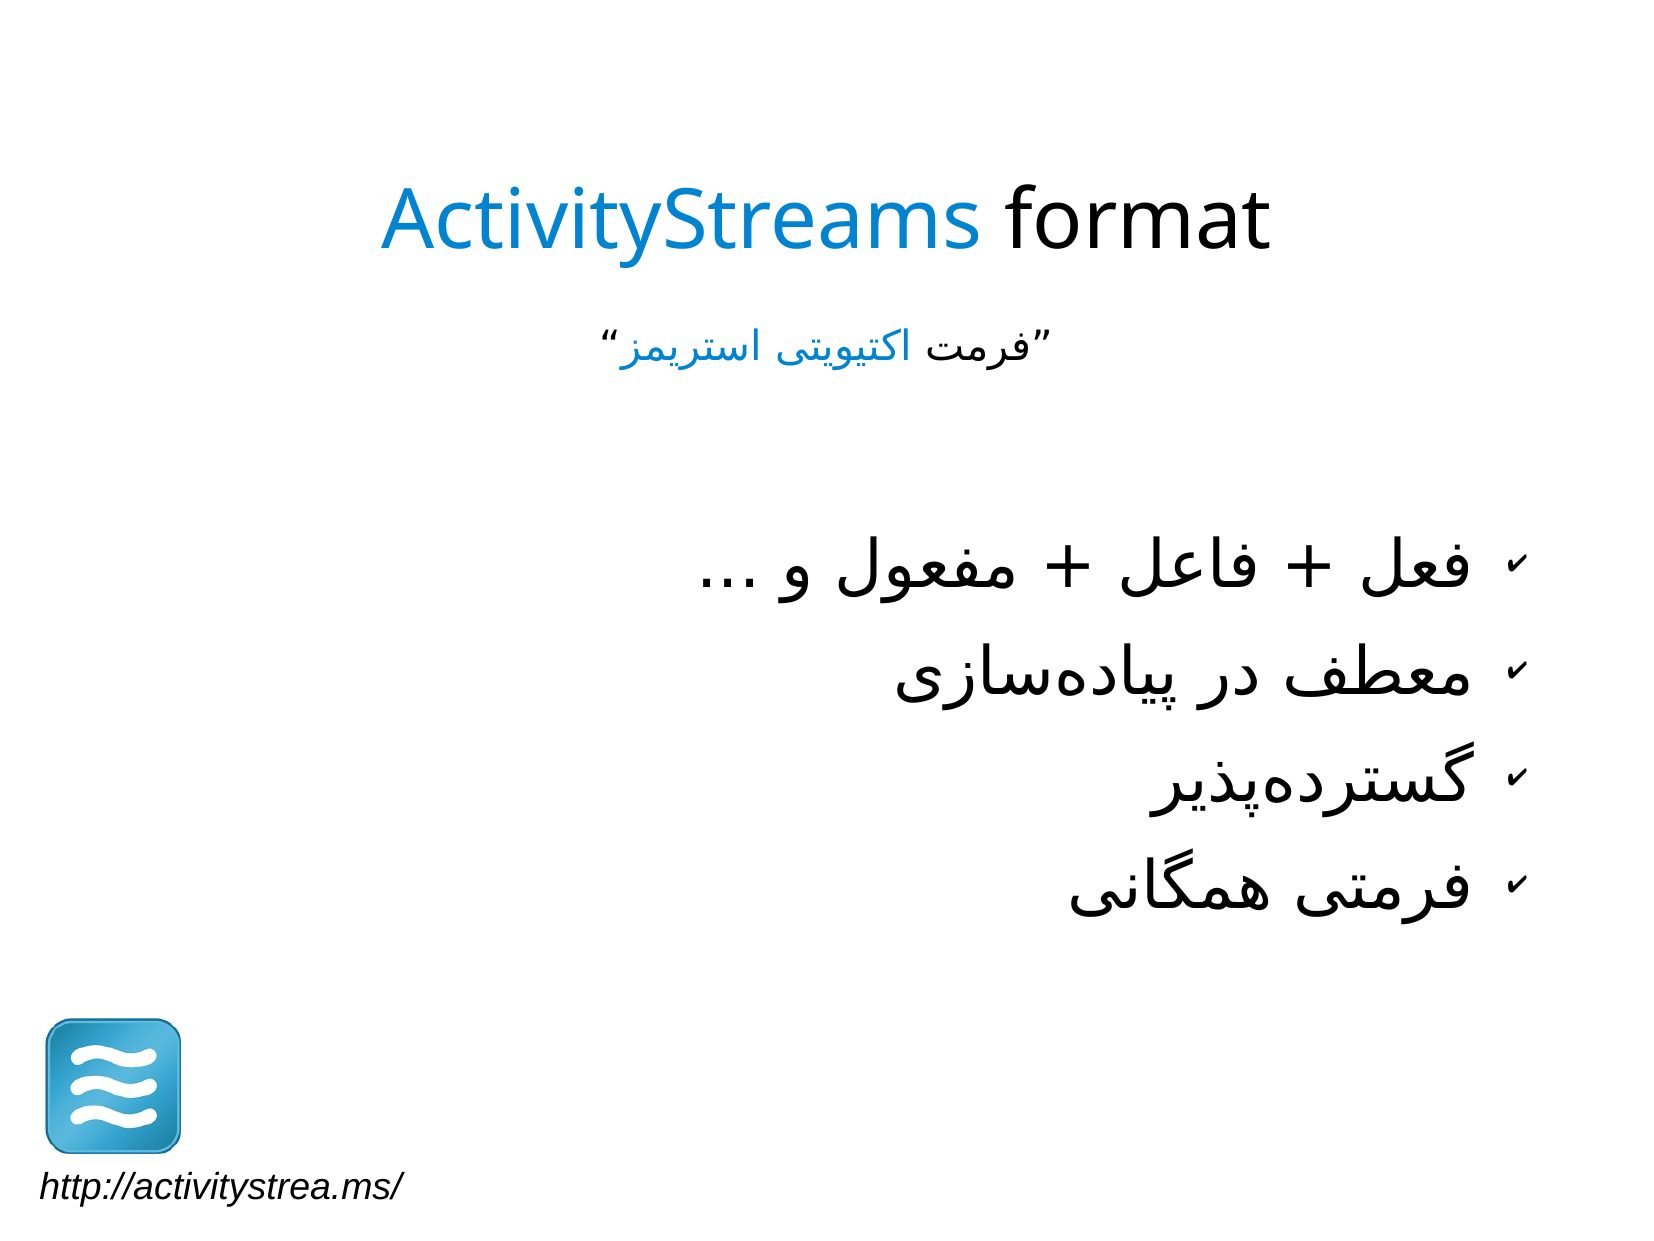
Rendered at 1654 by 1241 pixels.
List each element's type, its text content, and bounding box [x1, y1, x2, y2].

list فعل + فاعل + مفعول و ... معطف در پیاده‌سازی گسترده‌پذیر فرمتی همگانی [90, 525, 1546, 1096]
picture [45, 1018, 181, 1154]
subtitle ActivityStreams format “فرمت اکتیویتی استریمز” [82, 49, 1571, 481]
text_box http://activitystrea.ms/ [24, 1158, 726, 1216]
